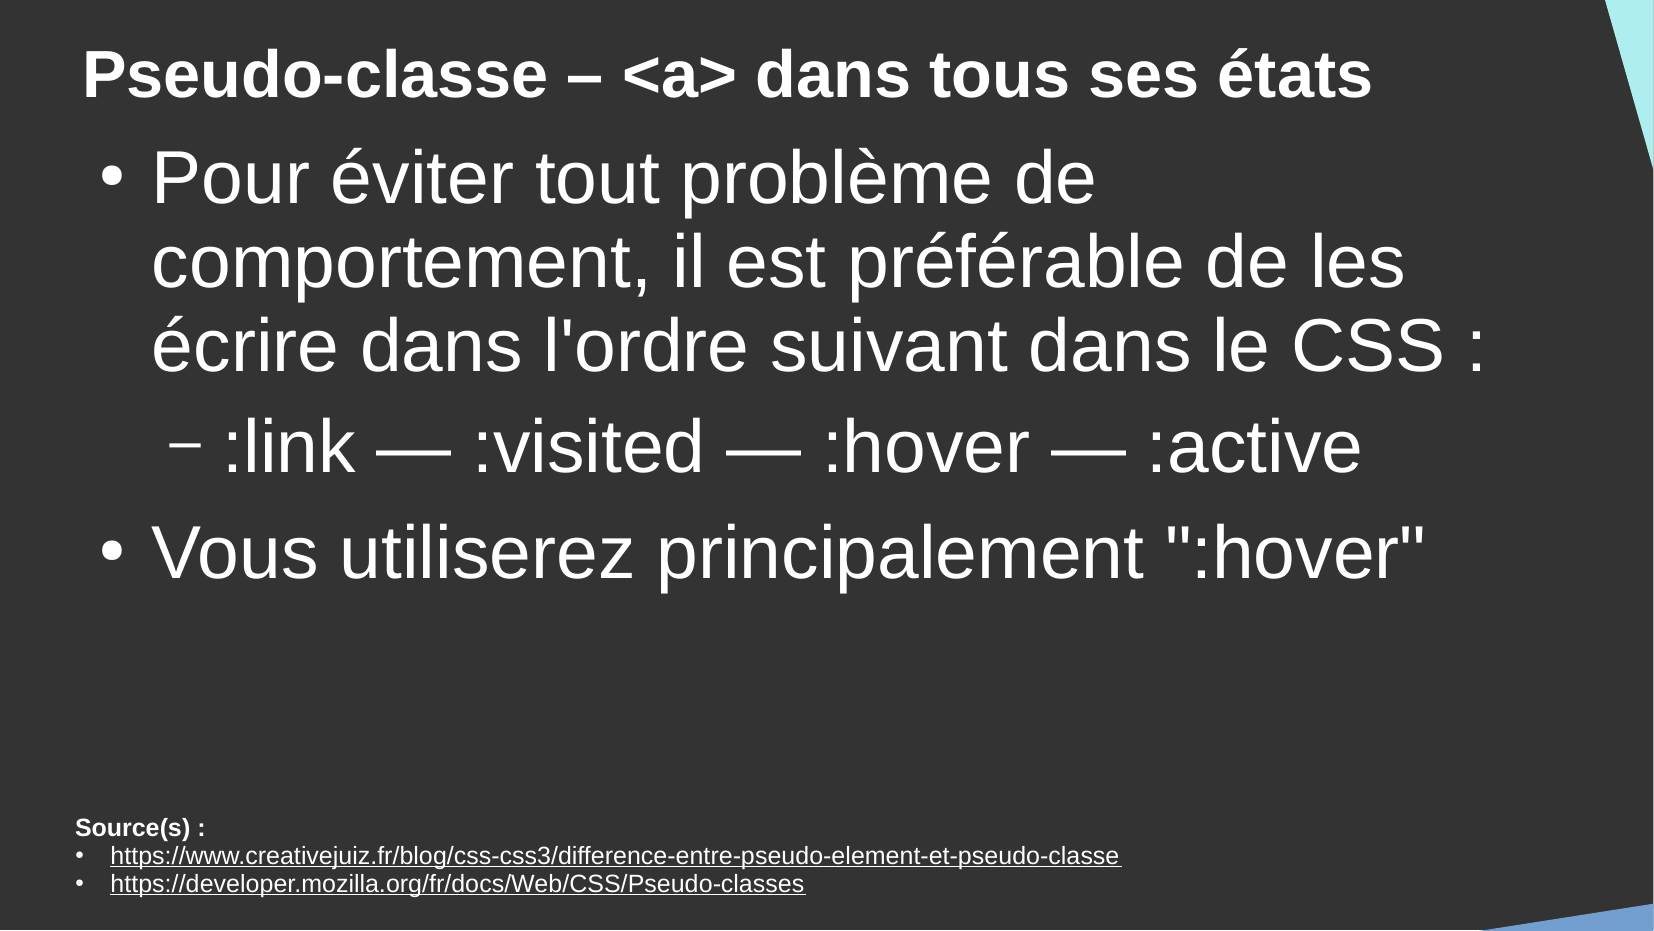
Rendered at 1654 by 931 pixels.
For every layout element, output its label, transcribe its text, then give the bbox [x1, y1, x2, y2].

text_box [1478, 903, 1654, 931]
list Pour éviter tout problème de comportement, il est préférable de les écrire dans l'ordre suivant dans le CSS : :link — :visited — :hover — :active Vous utiliserez principalement ":hover" [80, 135, 1605, 745]
title Pseudo-classe – <a> dans tous ses états [82, 37, 1571, 114]
text_box Source(s) : https://www.creativejuiz.fr/blog/css-css3/difference-entre-pseudo-element-et-pseudo-classe https://developer.mozilla.org/fr/docs/Web/CSS/Pseudo-classes [60, 806, 1546, 931]
text_box [1605, 0, 1654, 172]
